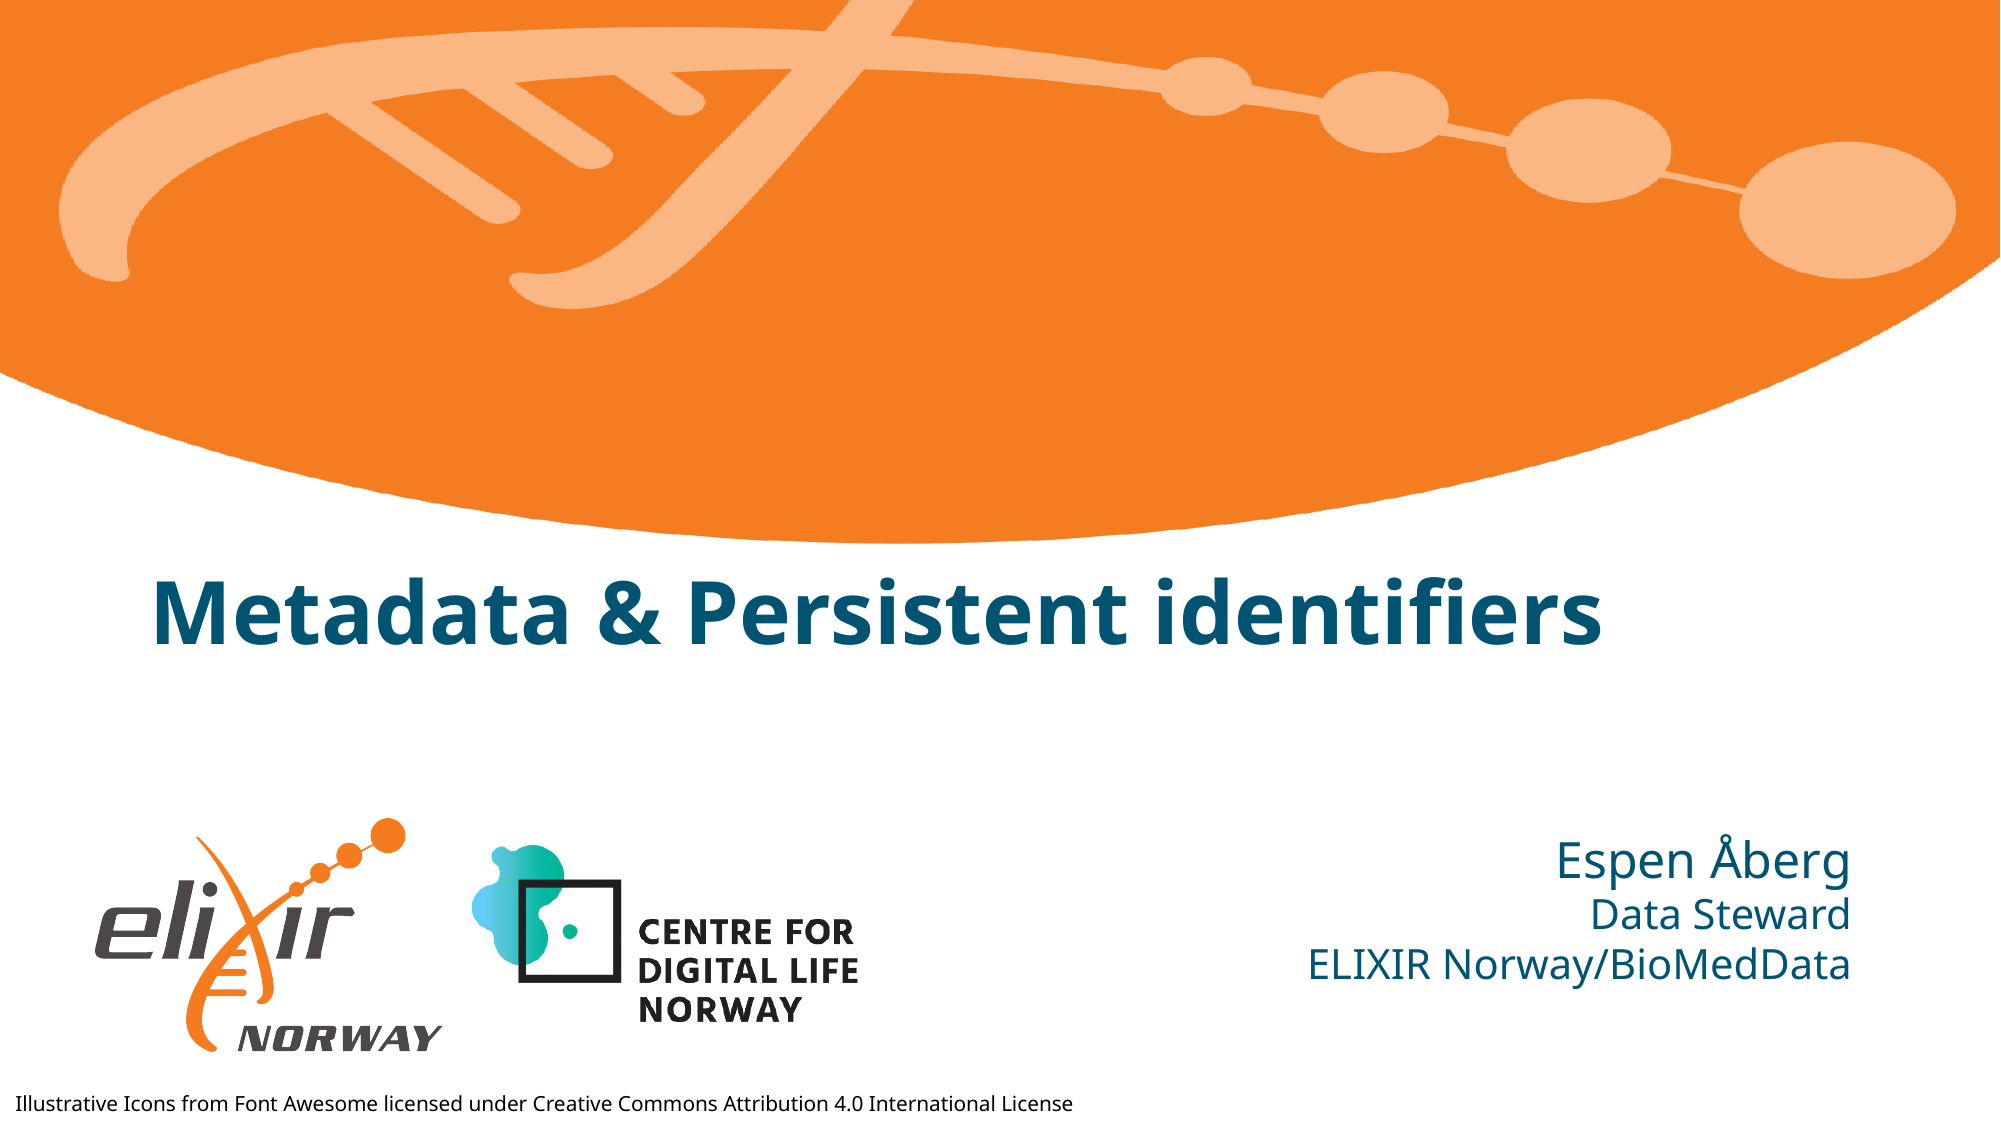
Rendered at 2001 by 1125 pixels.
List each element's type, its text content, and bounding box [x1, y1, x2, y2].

picture [95, 818, 443, 1052]
list Espen Åberg Data Steward ELIXIR Norway/BioMedData [1111, 768, 1853, 1025]
text_box Illustrative Icons from Font Awesome licensed under Creative Commons Attribution 4.0 International License [0, 1076, 1536, 1125]
picture [472, 845, 863, 1028]
title Metadata & Persistent identifiers [149, 550, 1850, 752]
